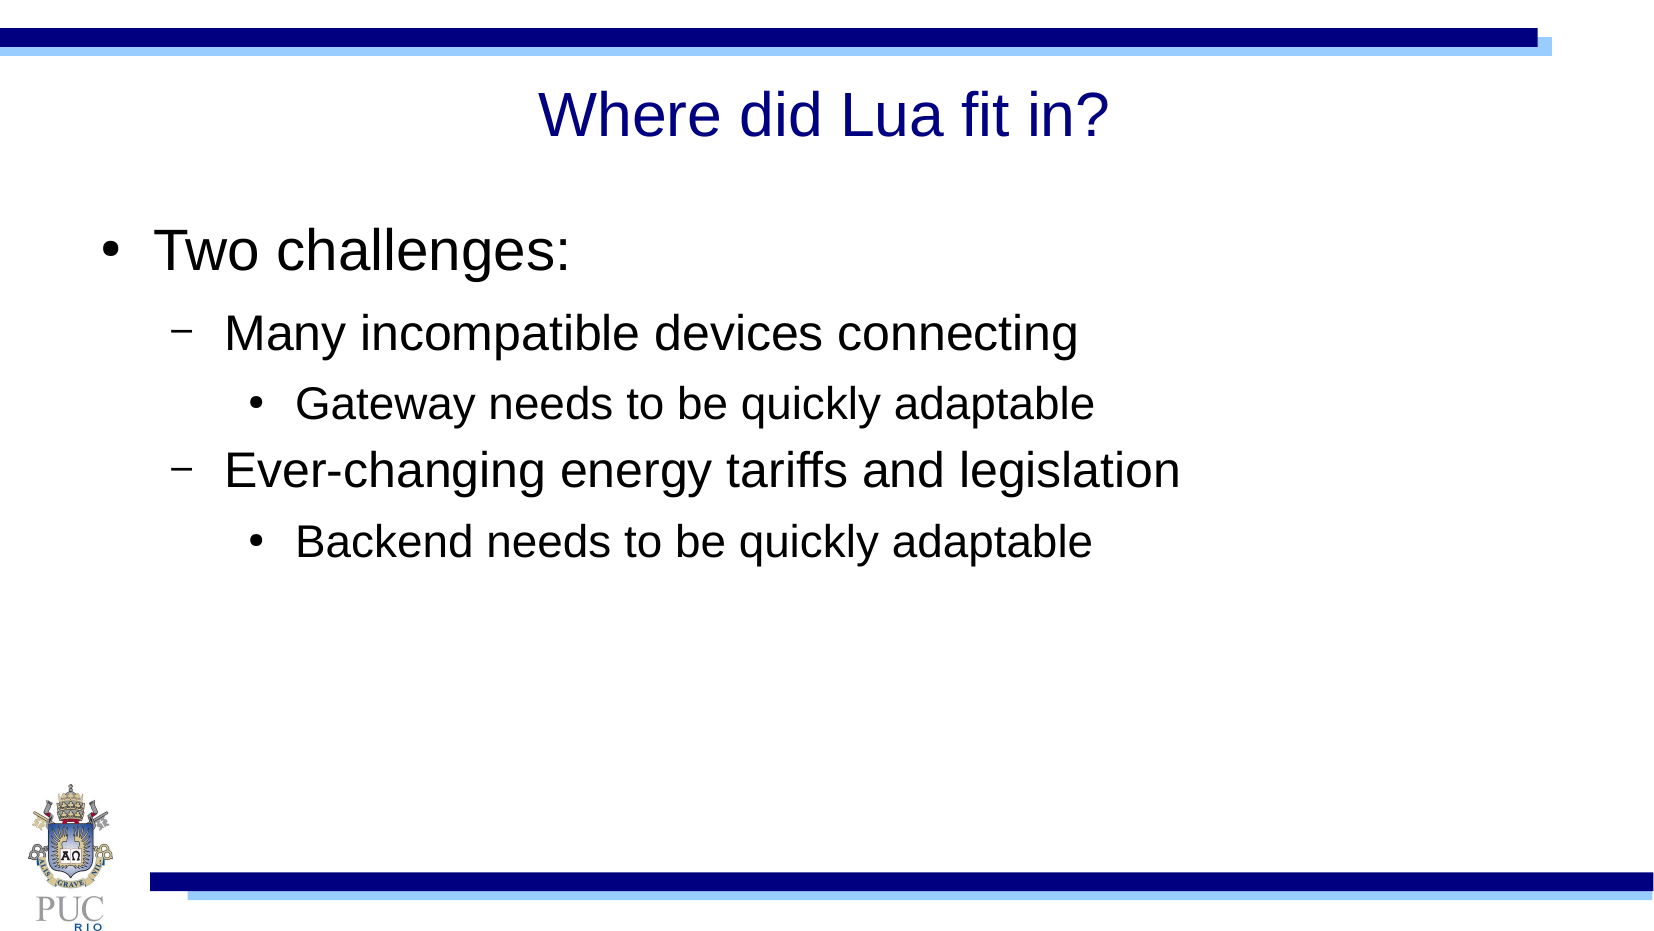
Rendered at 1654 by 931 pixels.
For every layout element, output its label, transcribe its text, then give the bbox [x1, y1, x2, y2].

title Where did Lua fit in? [37, 37, 1613, 193]
list Two challenges: Many incompatible devices connecting Gateway needs to be quickly adaptable Ever-changing energy tariffs and legislation Backend needs to be quickly adaptable [82, 217, 1571, 751]
picture [28, 784, 113, 931]
